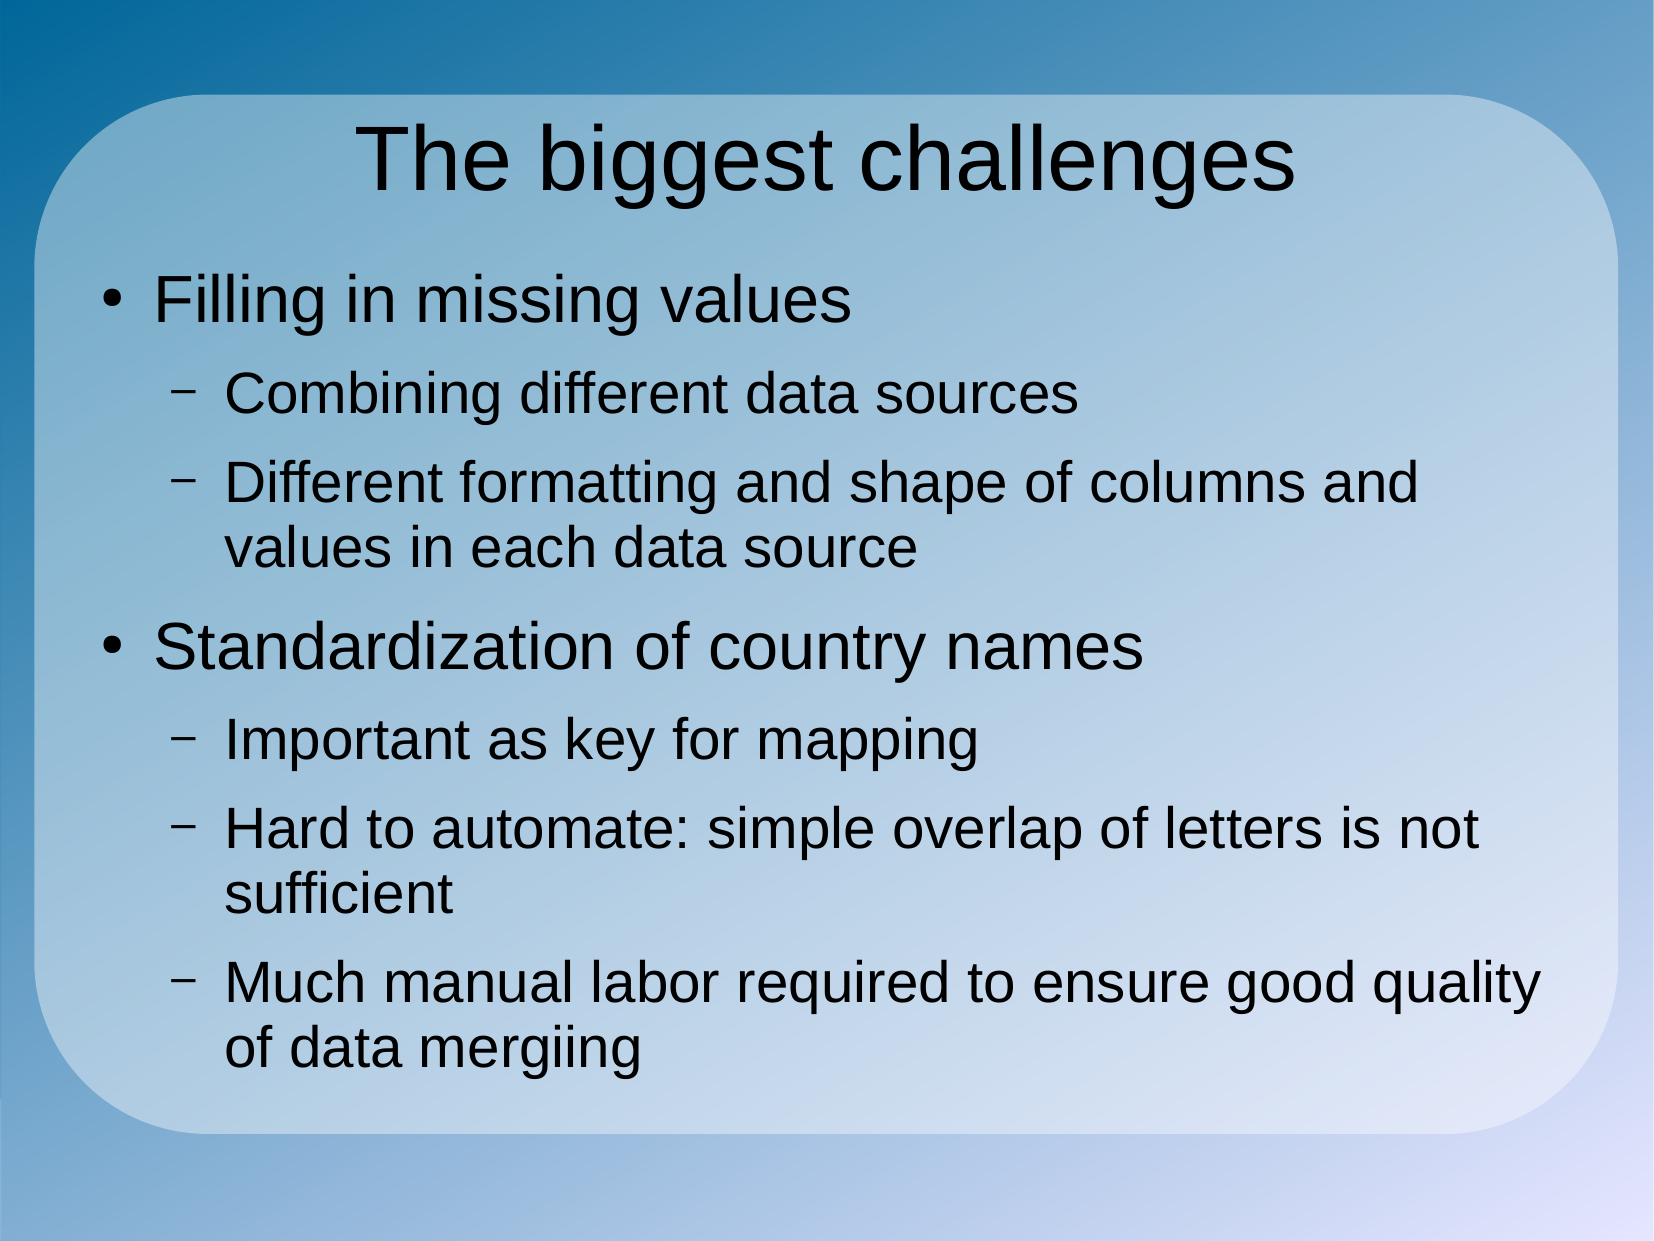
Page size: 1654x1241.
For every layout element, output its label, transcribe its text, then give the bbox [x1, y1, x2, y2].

list Filling in missing values Combining different data sources Different formatting and shape of columns and values in each data source Standardization of country names Important as key for mapping Hard to automate: simple overlap of letters is not sufficient Much manual labor required to ensure good quality of data mergiing [82, 262, 1571, 606]
picture [0, 0, 1654, 1241]
title The biggest challenges [82, 55, 1571, 262]
